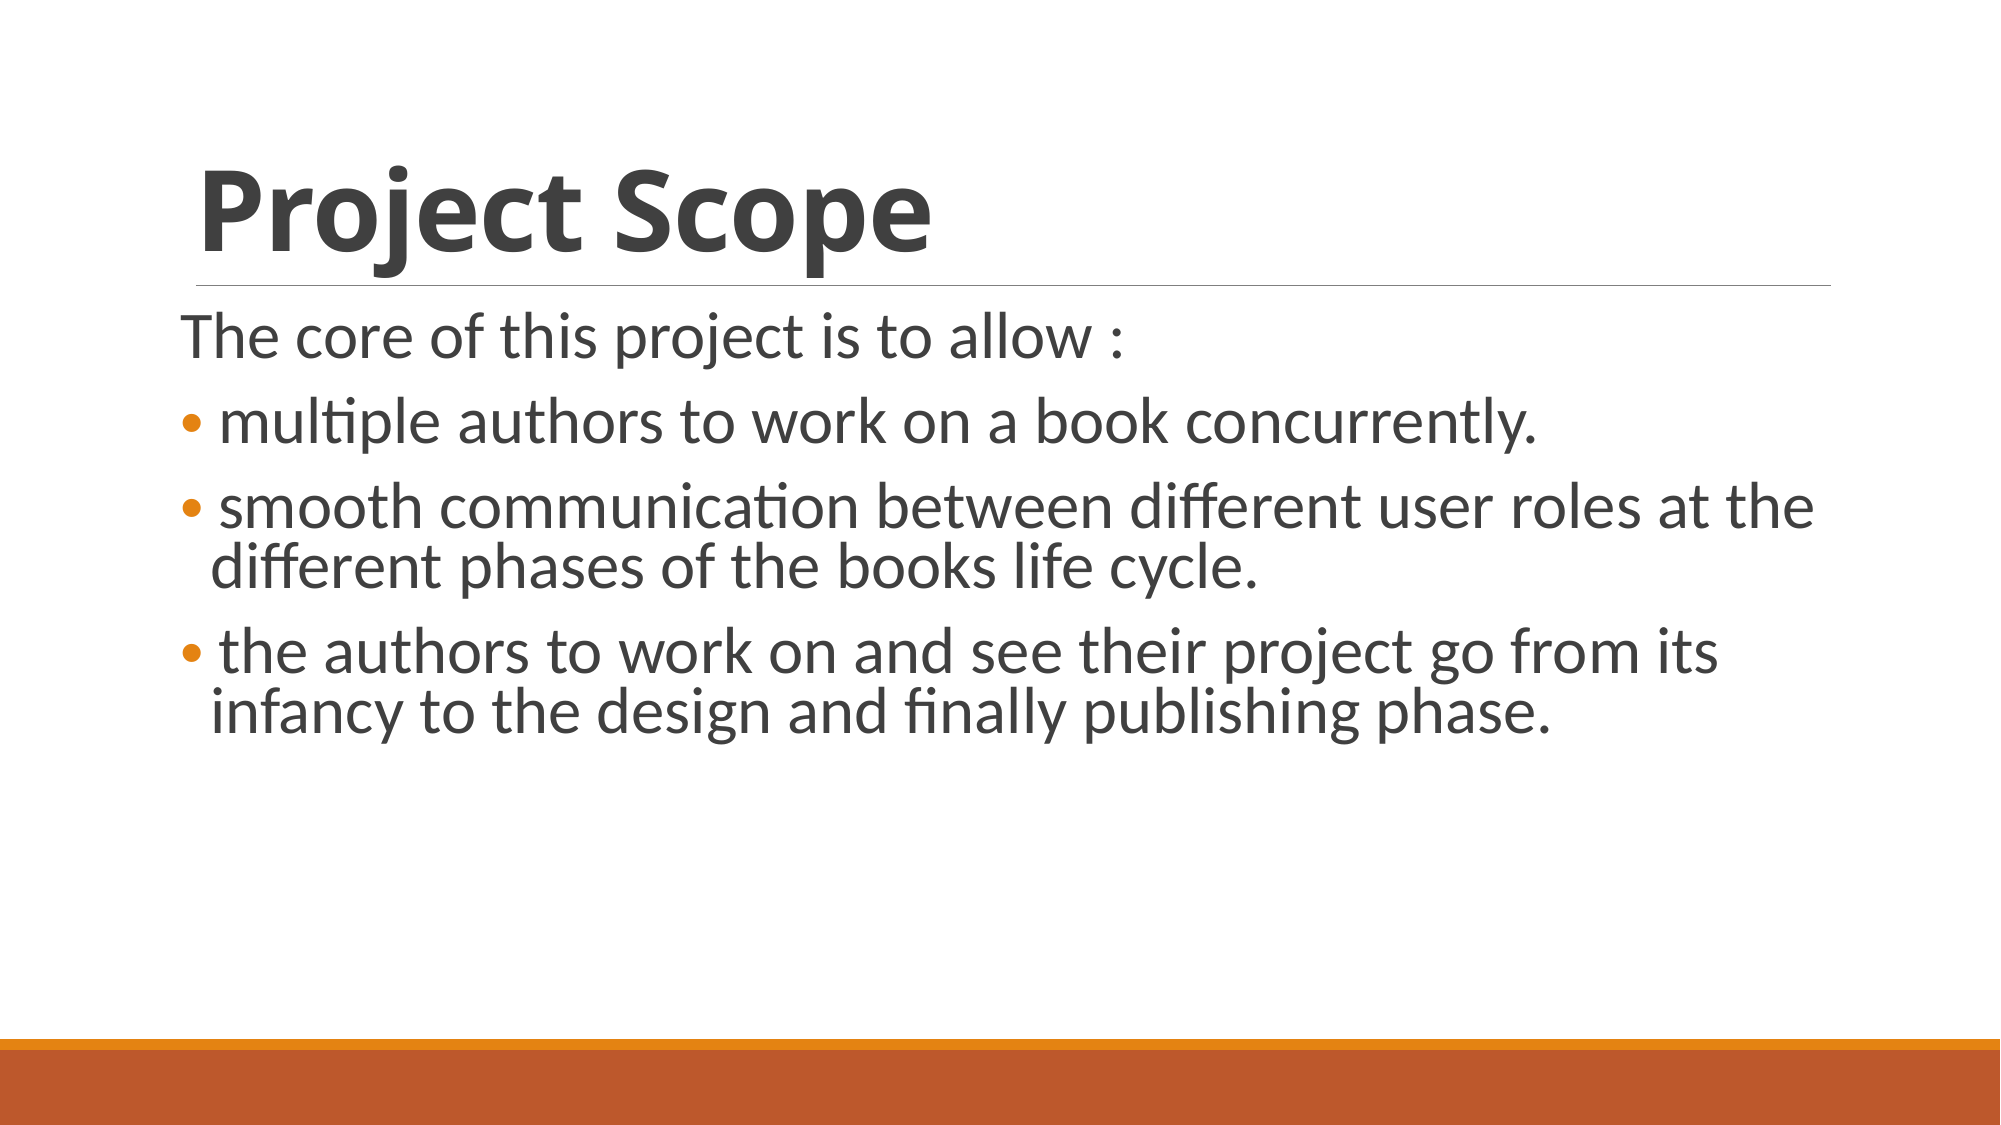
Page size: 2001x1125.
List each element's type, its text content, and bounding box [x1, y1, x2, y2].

title Project Scope [180, 47, 1831, 286]
list The core of this project is to allow : multiple authors to work on a book concurrently. smooth communication between different user roles at the different phases of the books life cycle. the authors to work on and see their project go from its infancy to the design and finally publishing phase. [180, 302, 1831, 963]
